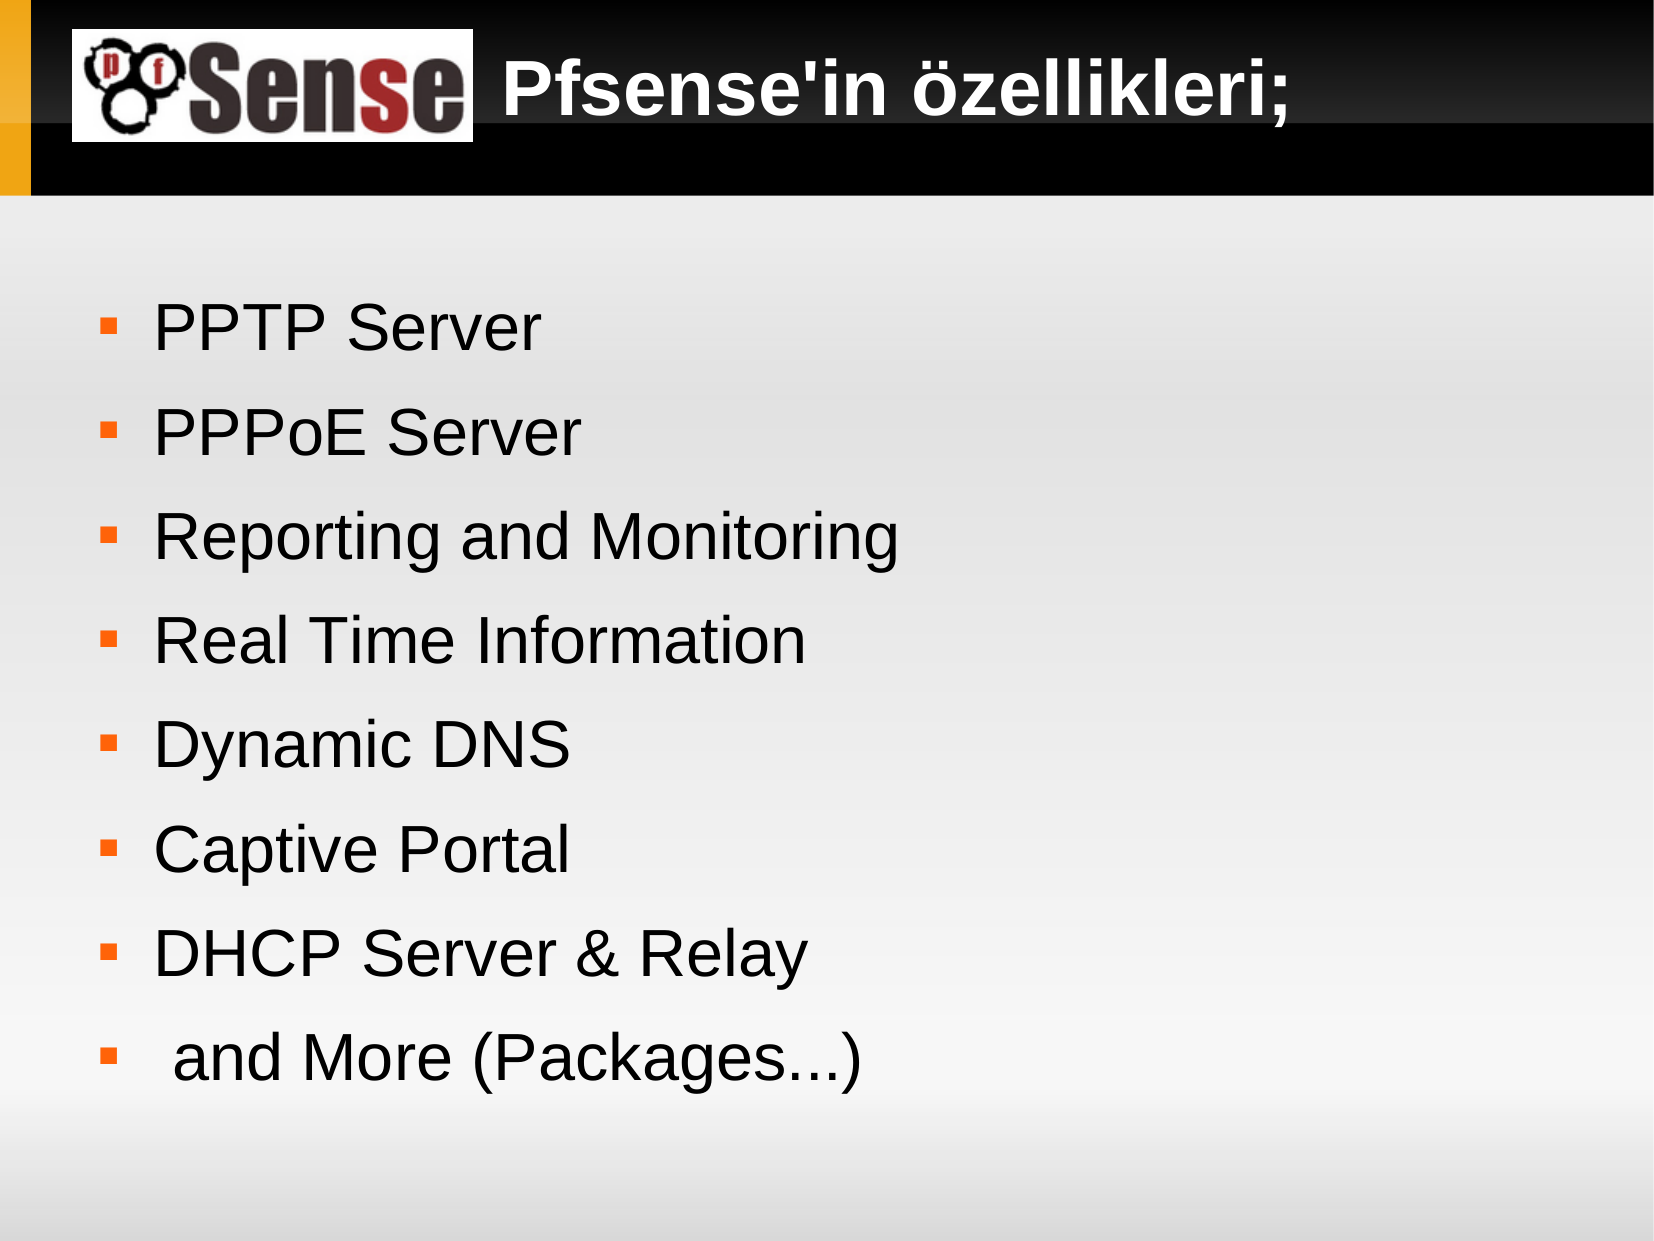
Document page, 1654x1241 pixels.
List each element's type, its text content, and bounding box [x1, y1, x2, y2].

list PPTP Server PPPoE Server Reporting and Monitoring Real Time Information Dynamic DNS Captive Portal DHCP Server & Relay and More (Packages...) [82, 290, 1571, 1109]
title Pfsense'in özellikleri; [501, 0, 1625, 178]
picture [0, 0, 1654, 1241]
